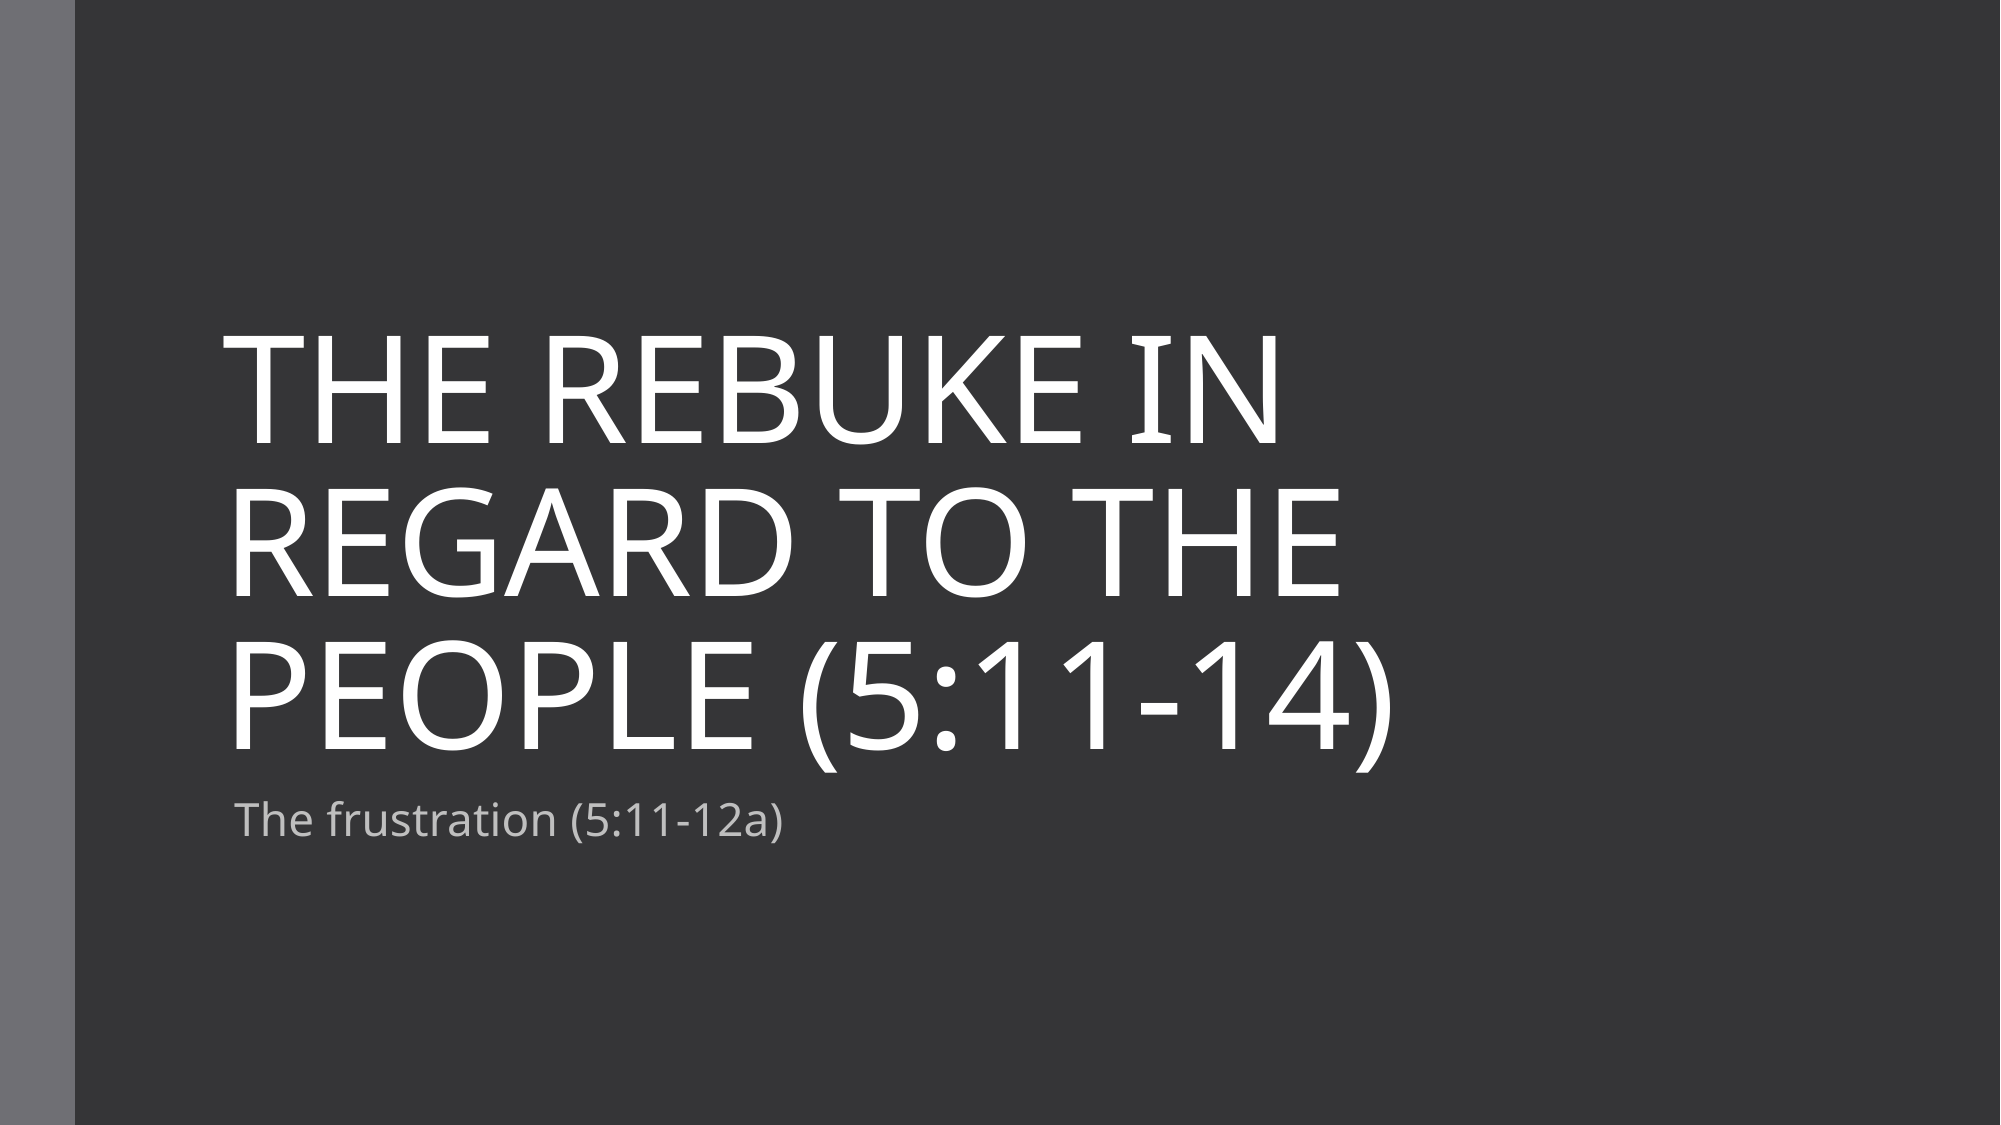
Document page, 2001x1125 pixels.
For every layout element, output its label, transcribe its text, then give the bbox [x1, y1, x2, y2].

subtitle The frustration (5:11-12a) [206, 787, 1752, 1066]
title THE REBUKE IN REGARD TO THE PEOPLE (5:11-14) [206, 124, 1752, 787]
